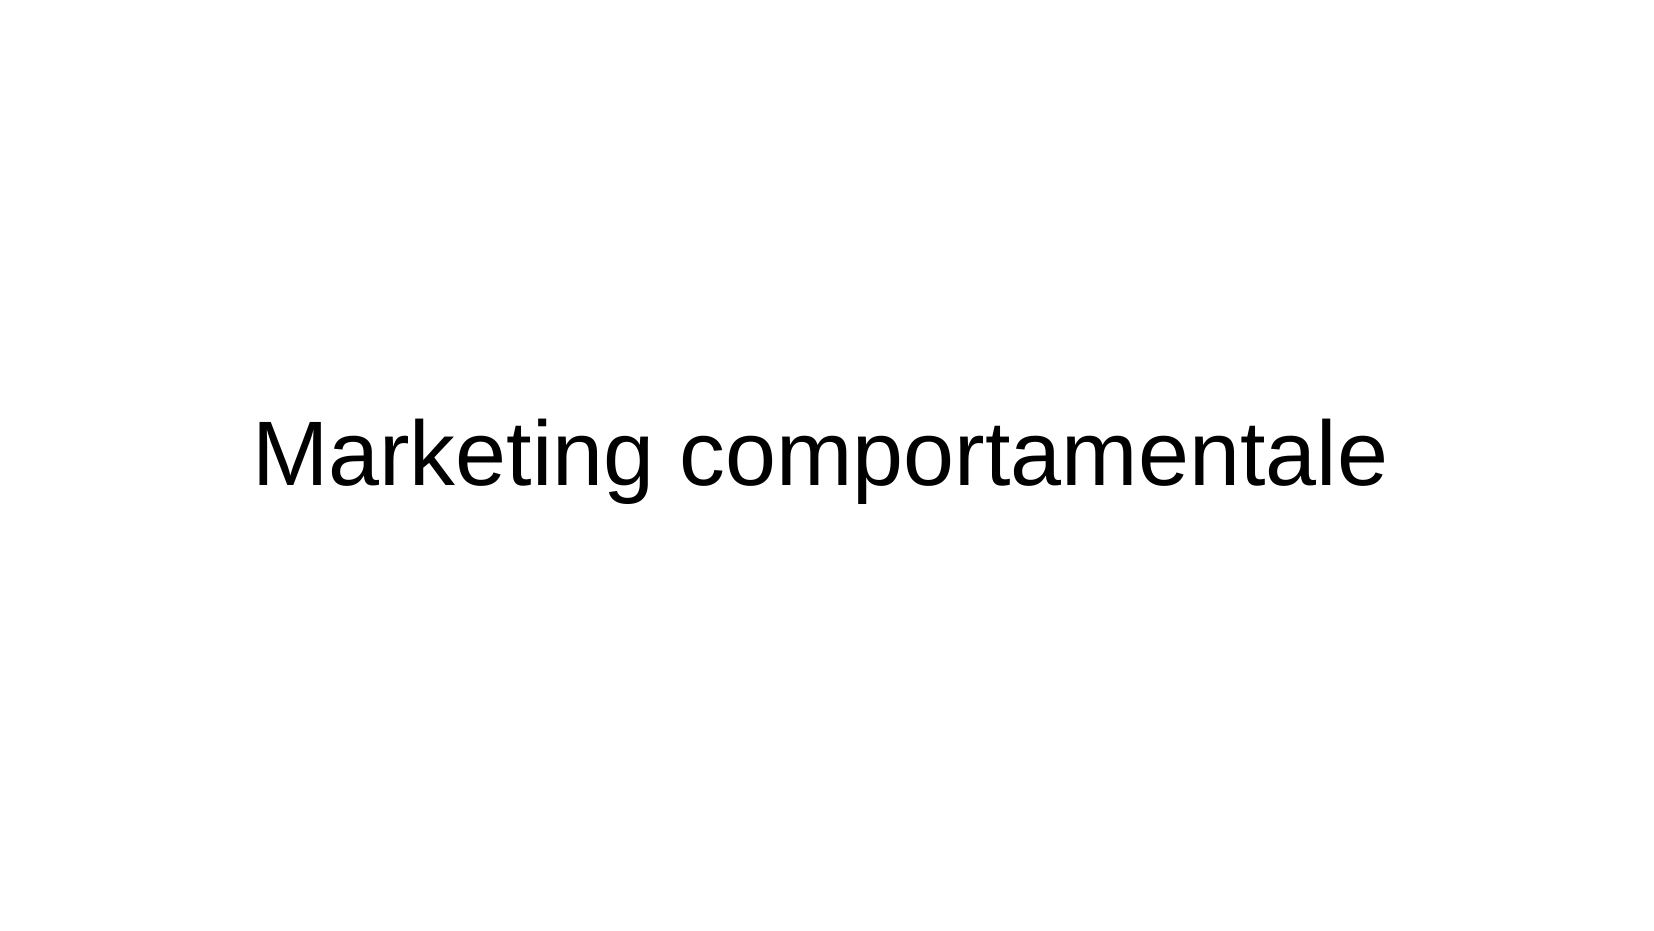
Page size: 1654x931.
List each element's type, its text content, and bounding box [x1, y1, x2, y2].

title Marketing comportamentale [76, 376, 1565, 532]
